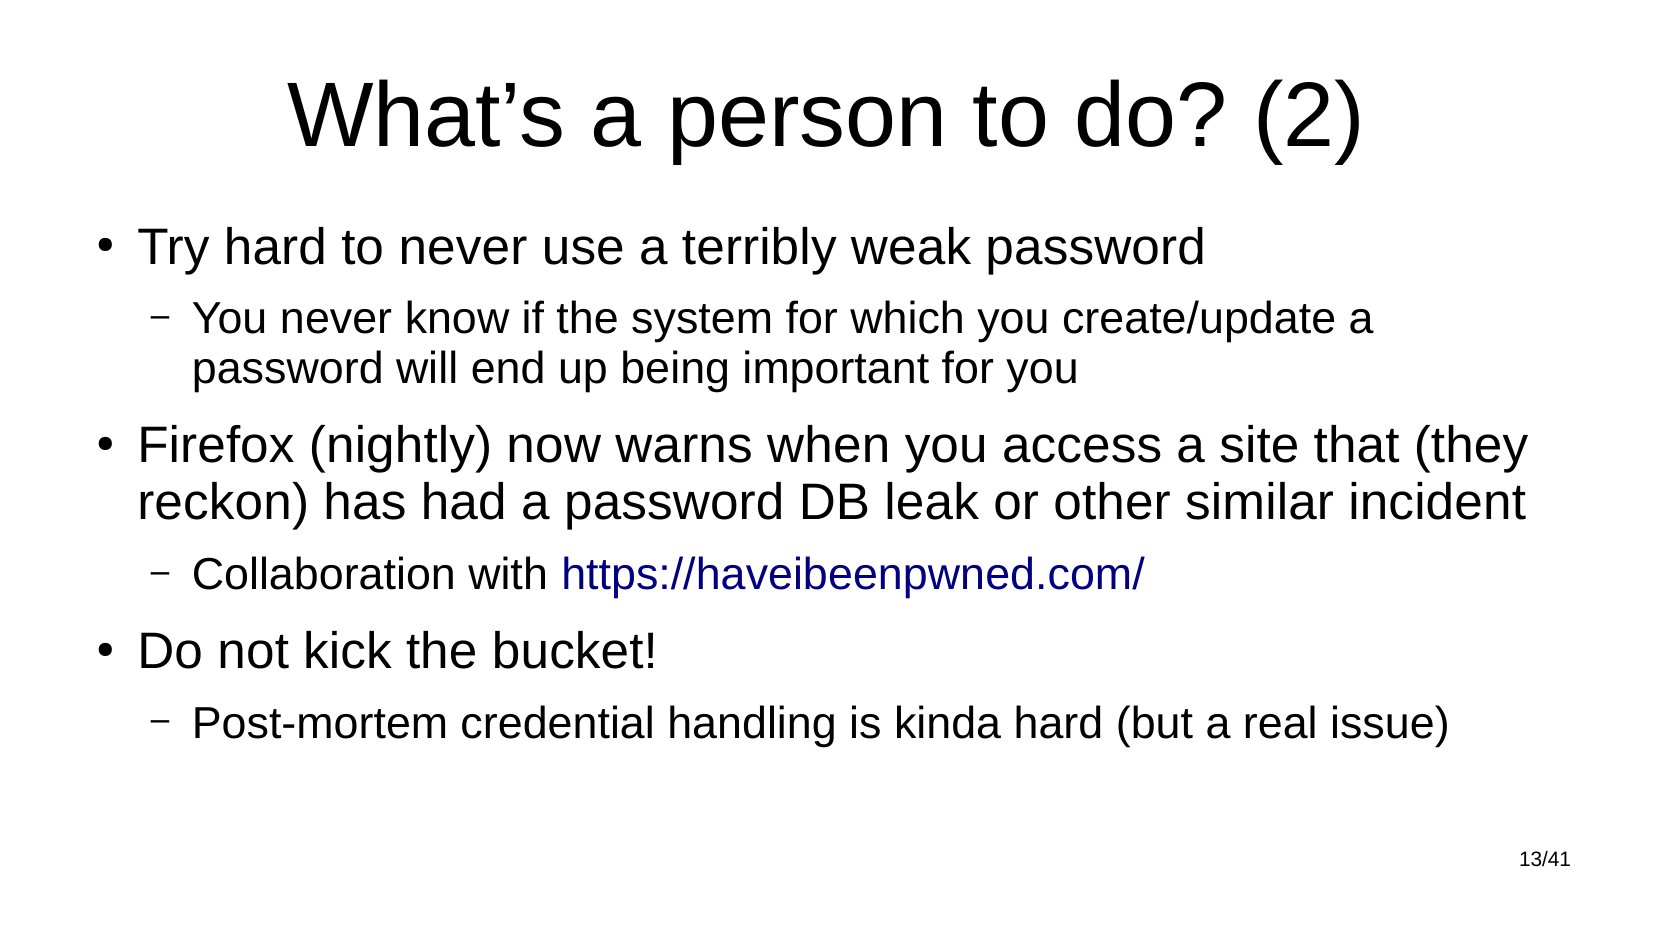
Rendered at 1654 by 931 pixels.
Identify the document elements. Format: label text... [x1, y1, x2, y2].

list Try hard to never use a terribly weak password You never know if the system for which you create/update a password will end up being important for you Firefox (nightly) now warns when you access a site that (they reckon) has had a password DB leak or other similar incident Collaboration with https://haveibeenpwned.com/ Do not kick the bucket! Post-mortem credential handling is kinda hard (but a real issue) [82, 217, 1571, 758]
title What’s a person to do? (2) [82, 37, 1571, 193]
